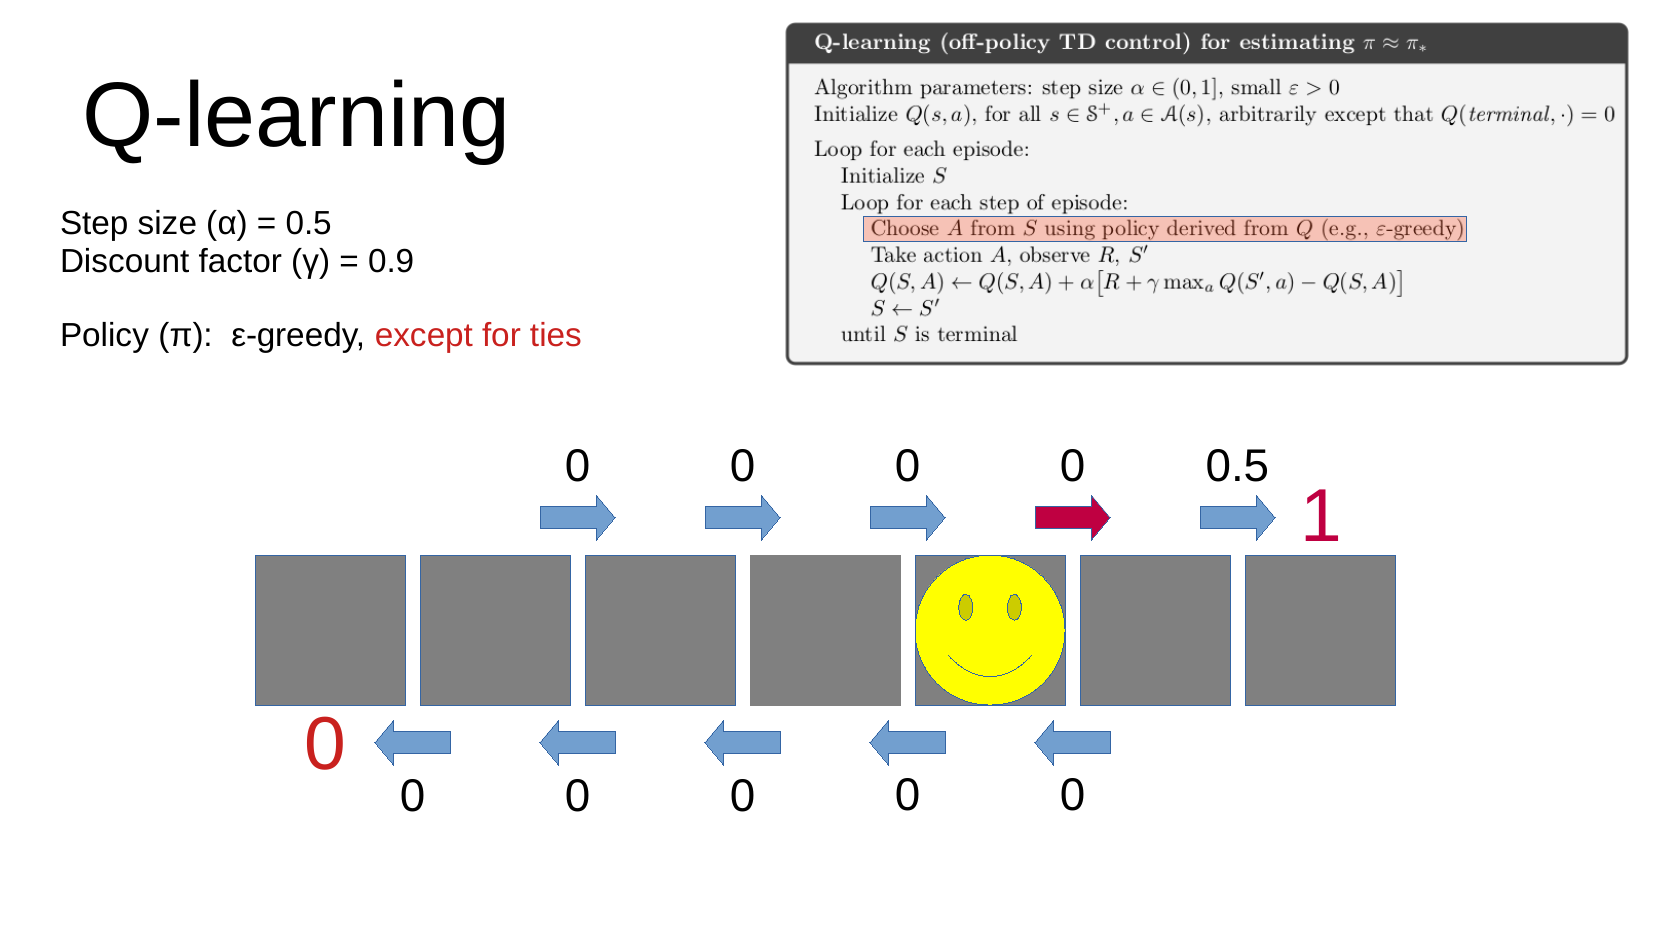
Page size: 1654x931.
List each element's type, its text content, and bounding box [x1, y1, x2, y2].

title 0 [1020, 420, 1126, 511]
title 0 [360, 750, 466, 841]
title 0 [690, 750, 796, 841]
text_box [750, 555, 901, 706]
title 0 [855, 750, 961, 840]
text_box [420, 555, 571, 706]
title 0 [690, 420, 796, 511]
text_box [1035, 511, 1111, 541]
title 0 [525, 420, 631, 511]
title 0.5 [1185, 420, 1291, 511]
title 0 [1020, 750, 1126, 840]
text_box [1080, 555, 1231, 706]
text_box [870, 511, 946, 541]
text_box [705, 511, 781, 541]
text_box [869, 720, 946, 750]
text_box [539, 720, 616, 750]
text_box [1034, 720, 1111, 750]
text_box [863, 216, 1467, 242]
text_box [585, 555, 736, 706]
text_box [915, 555, 1066, 706]
text_box [379, 720, 451, 750]
title 0 [525, 750, 631, 841]
text_box [1200, 511, 1268, 541]
title 0 [855, 420, 961, 511]
picture [773, 14, 1637, 376]
text_box [1245, 555, 1396, 706]
title Q-learning [82, 37, 773, 193]
text_box [255, 555, 406, 706]
title 0 [273, 698, 379, 789]
title Step size (α) = 0.5 Discount factor (γ) = 0.9 Policy (π): ε-greedy, except for ties [60, 186, 616, 409]
text_box [540, 511, 616, 541]
text_box [704, 720, 781, 750]
title 1 [1268, 471, 1374, 561]
